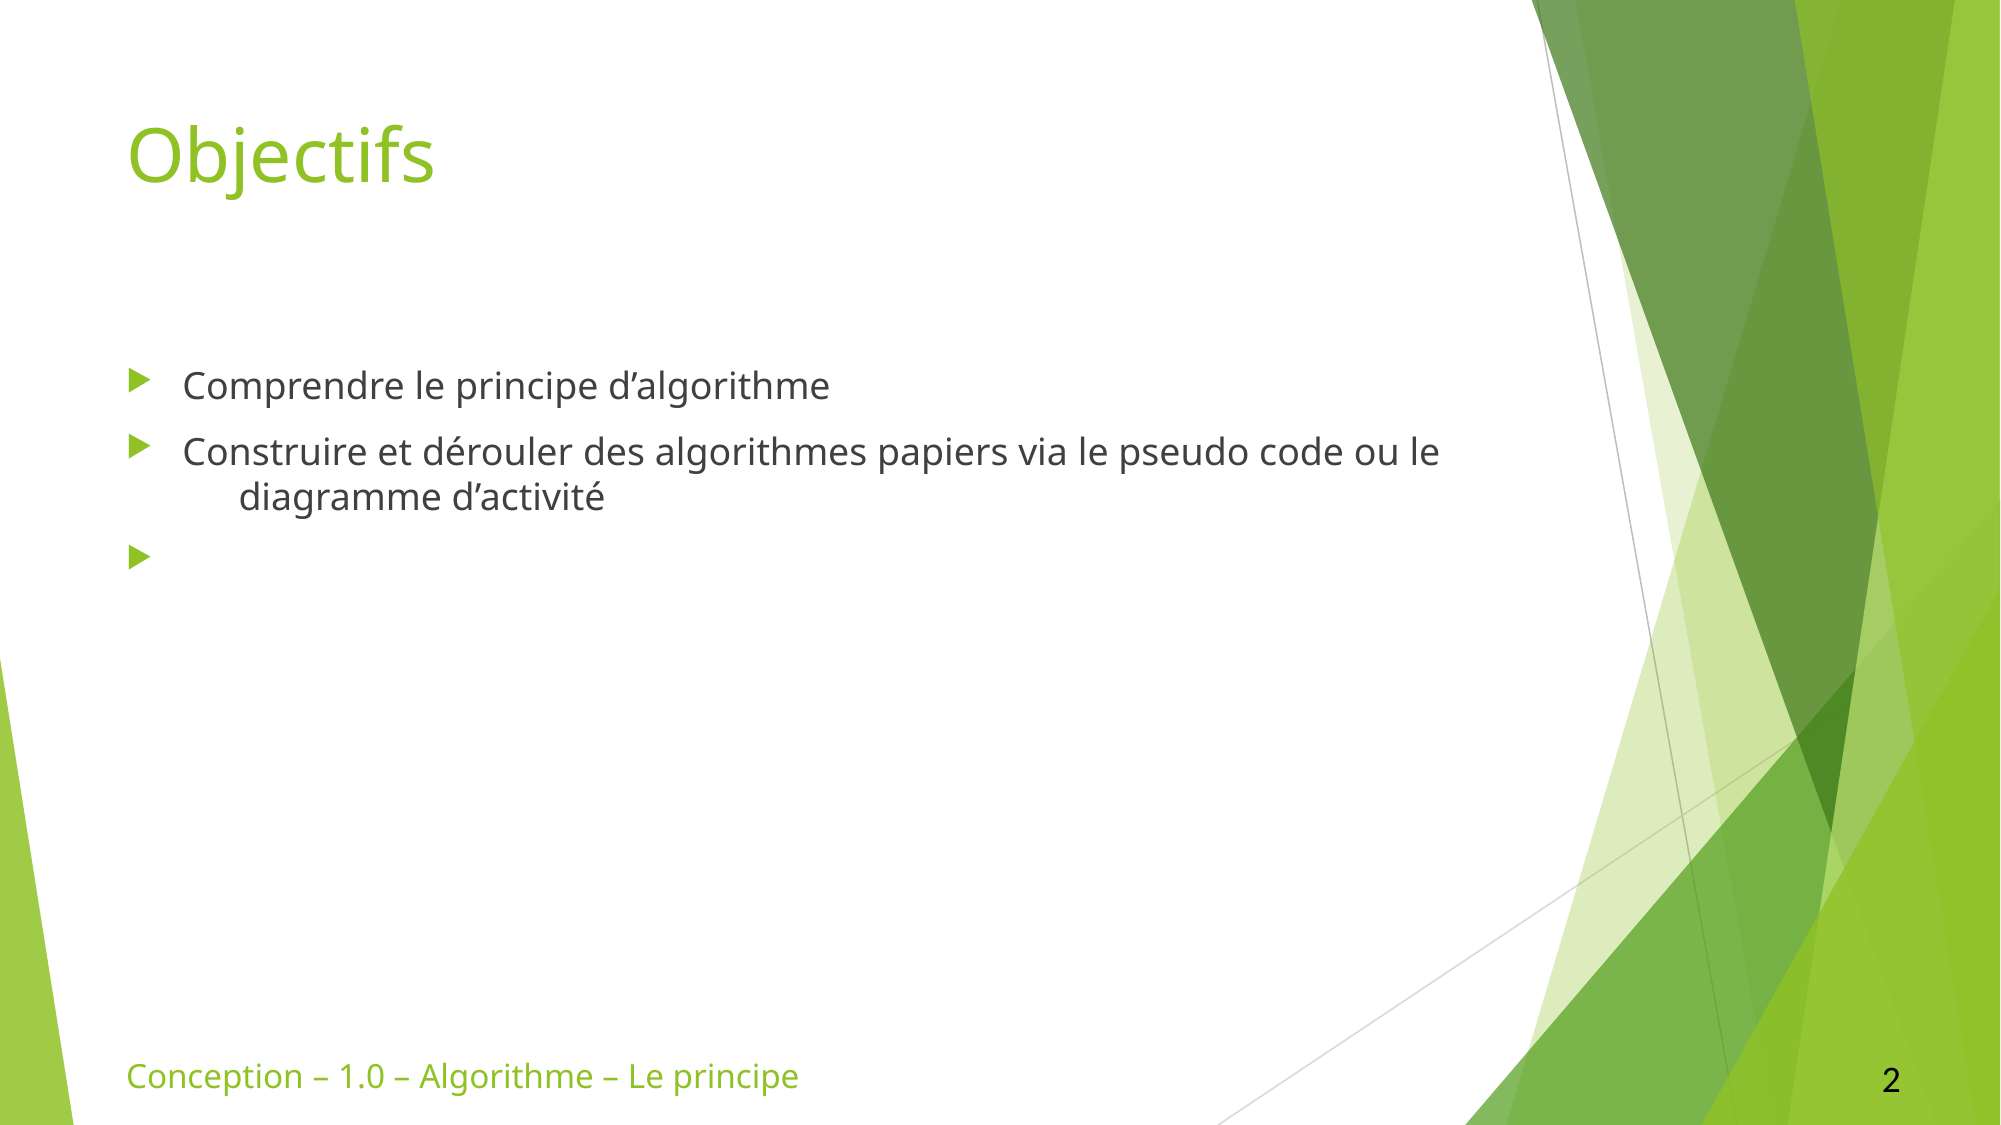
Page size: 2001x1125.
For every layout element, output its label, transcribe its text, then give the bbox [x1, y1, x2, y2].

title Objectifs [111, 99, 1522, 317]
text_box [1866, 1047, 1979, 1108]
list Comprendre le principe d’algorithme Construire et dérouler des algorithmes papiers via le pseudo code ou le diagramme d’activité [111, 354, 1522, 992]
text_box Conception – 1.0 – Algorithme – Le principe [111, 1047, 1094, 1109]
